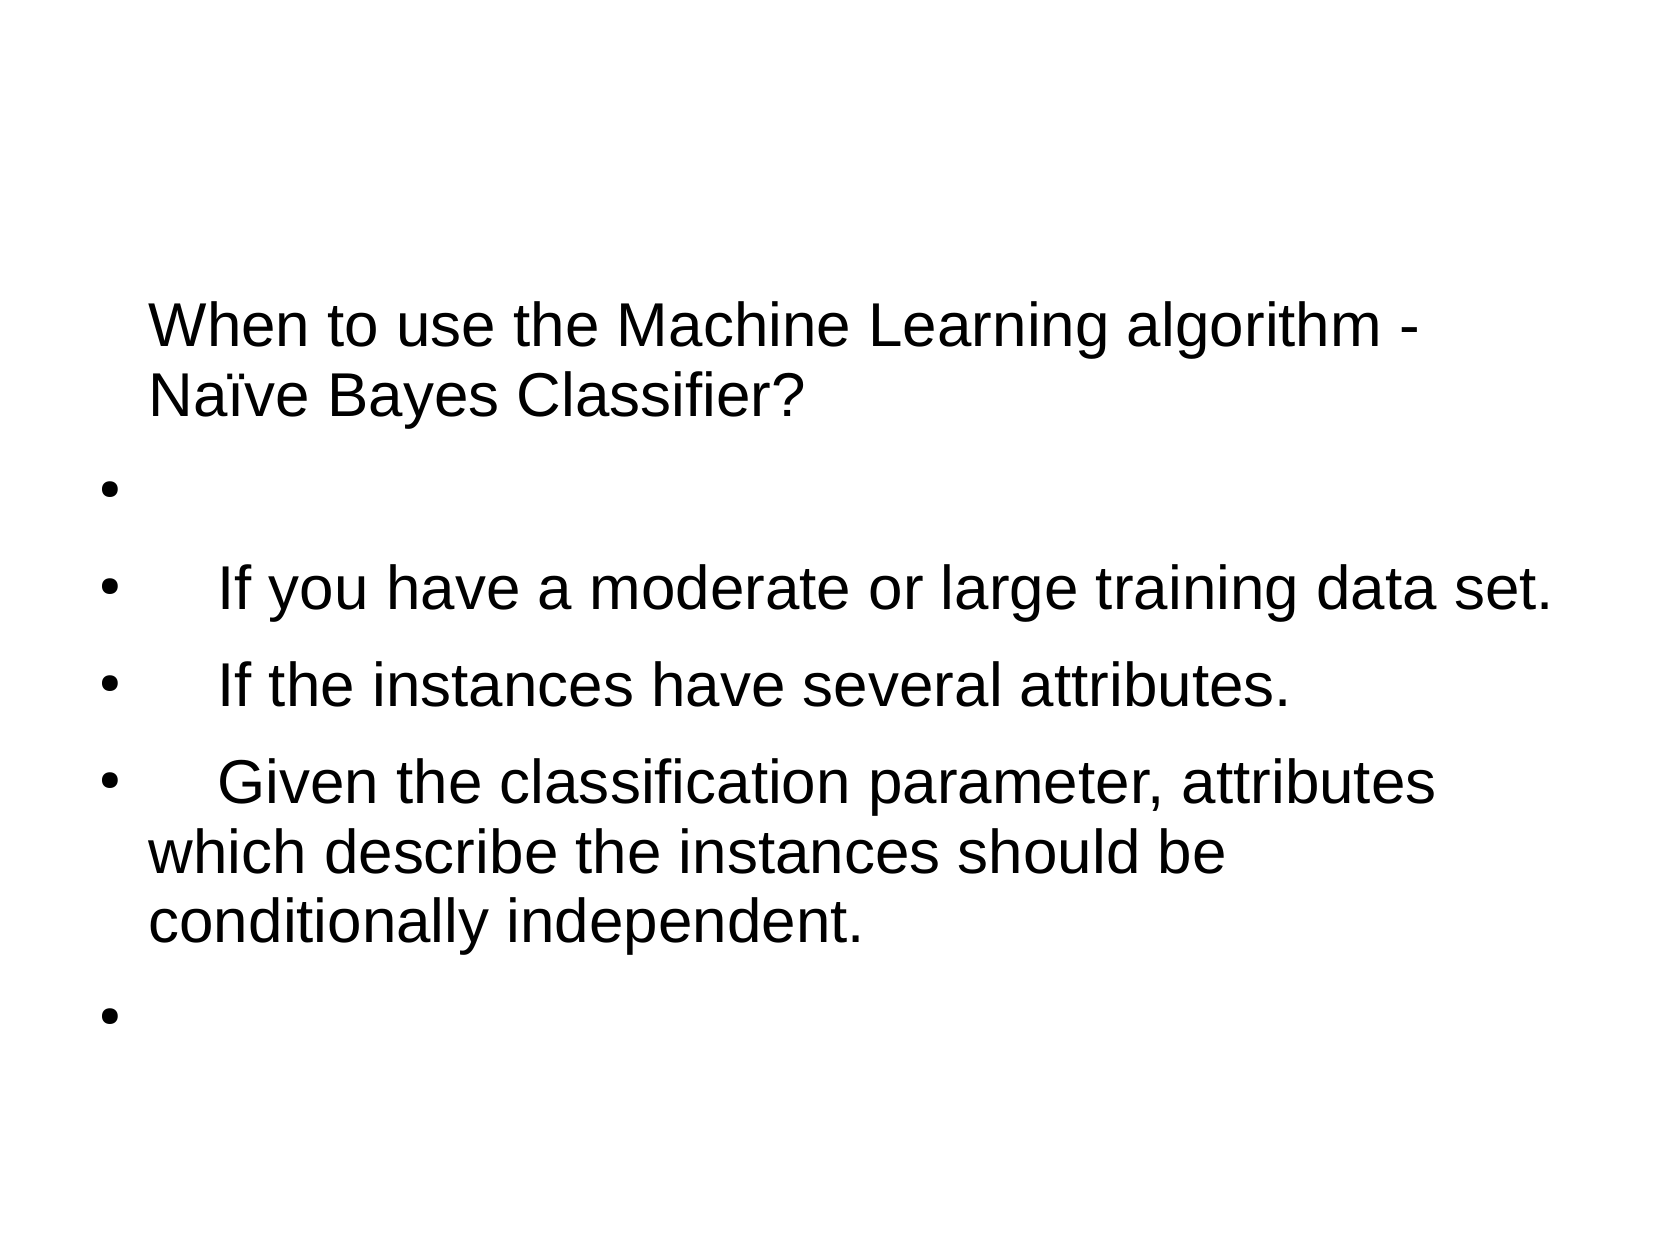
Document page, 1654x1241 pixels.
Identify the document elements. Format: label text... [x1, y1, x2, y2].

list When to use the Machine Learning algorithm - Naïve Bayes Classifier? If you have a moderate or large training data set. If the instances have several attributes. Given the classification parameter, attributes which describe the instances should be conditionally independent. [82, 290, 1571, 1010]
